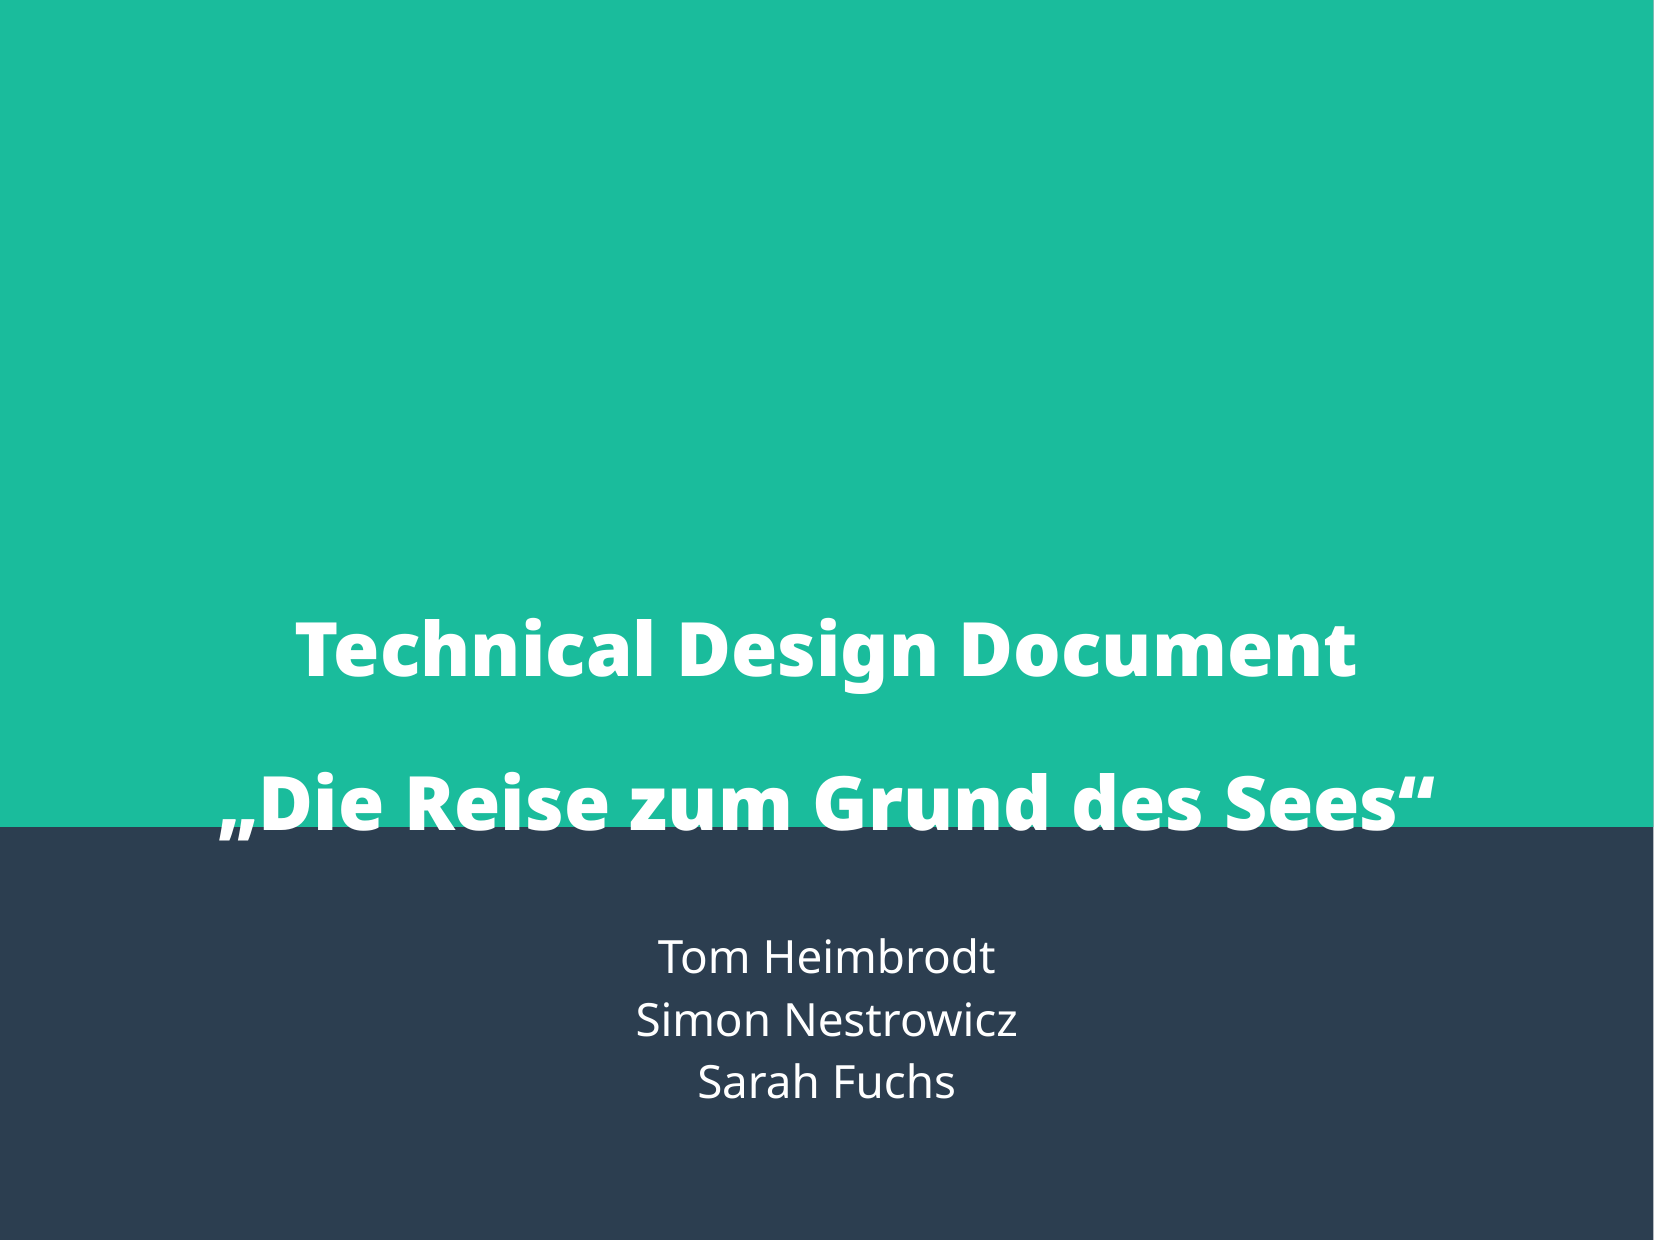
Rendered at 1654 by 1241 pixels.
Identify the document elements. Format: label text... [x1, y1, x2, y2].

title Technical Design Document „Die Reise zum Grund des Sees“ [59, 589, 1595, 808]
subtitle Tom Heimbrodt Simon Nestrowicz Sarah Fuchs [59, 856, 1595, 1182]
